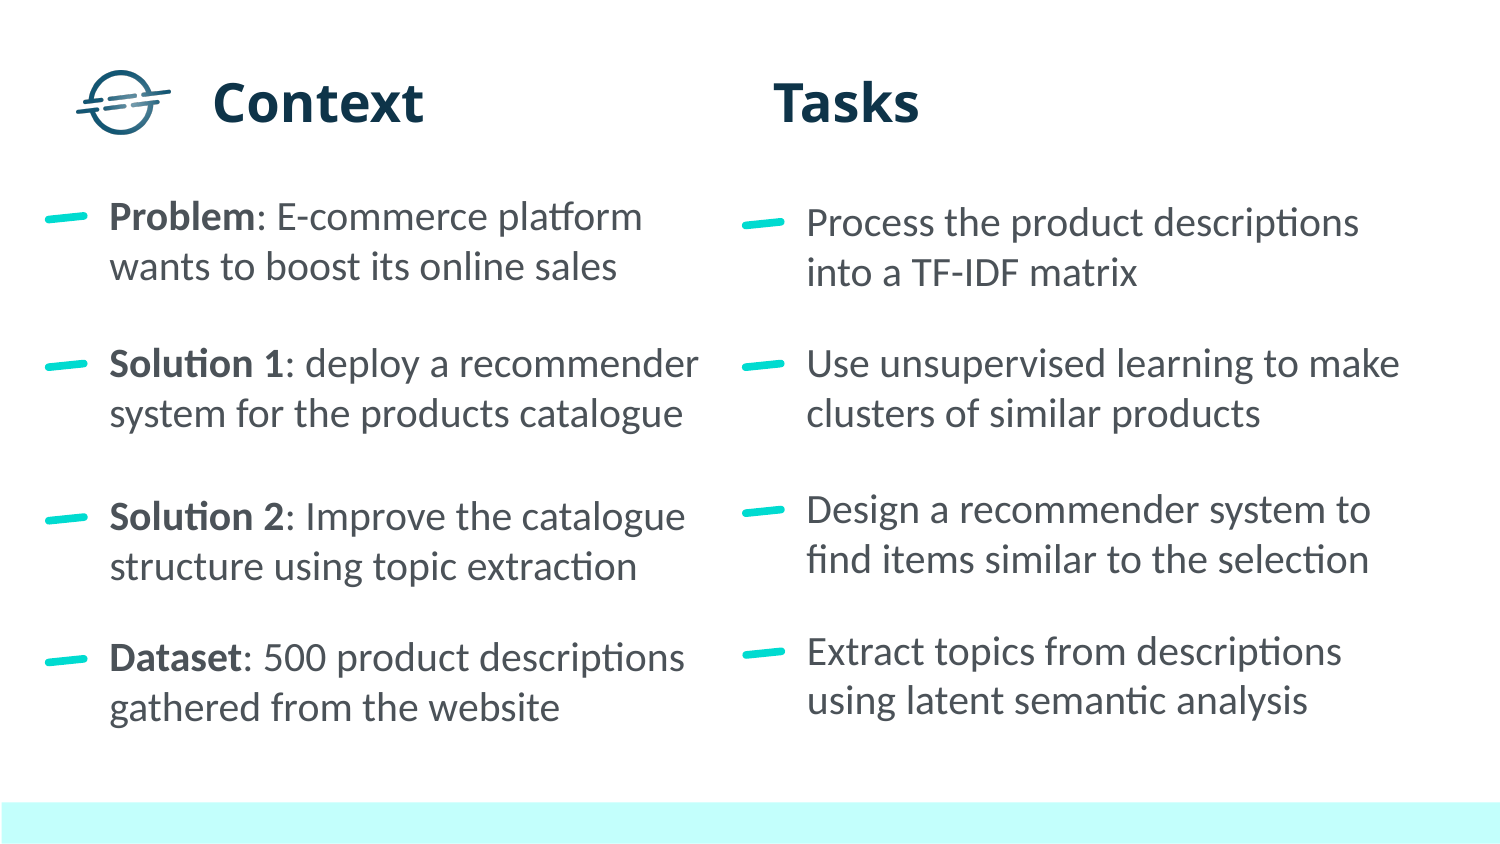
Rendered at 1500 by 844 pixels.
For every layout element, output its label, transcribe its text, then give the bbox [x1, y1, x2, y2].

text_box [742, 647, 786, 659]
title Problem: E-commerce platform wants to boost its online sales [94, 174, 675, 297]
title Dataset: 500 product descriptions gathered from the website [94, 614, 711, 757]
text_box [44, 359, 88, 371]
text_box [742, 505, 785, 517]
picture [76, 70, 171, 135]
title Process the product descriptions into a TF-IDF matrix [791, 180, 1409, 303]
title Use unsupervised learning to make clusters of similar products [791, 320, 1460, 449]
text_box [1, 802, 1500, 844]
title Context [196, 53, 498, 155]
title Solution 2: Improve the catalogue structure using topic extraction [94, 474, 714, 605]
title Extract topics from descriptions using latent semantic analysis [791, 608, 1440, 737]
text_box [45, 513, 88, 525]
title Tasks [757, 53, 1059, 155]
title Design a recommender system to find items similar to the selection [791, 466, 1455, 591]
title Solution 1: deploy a recommender system for the products catalogue [94, 320, 733, 448]
text_box [741, 218, 785, 230]
text_box [44, 212, 88, 224]
text_box [741, 359, 785, 371]
text_box [44, 655, 88, 667]
